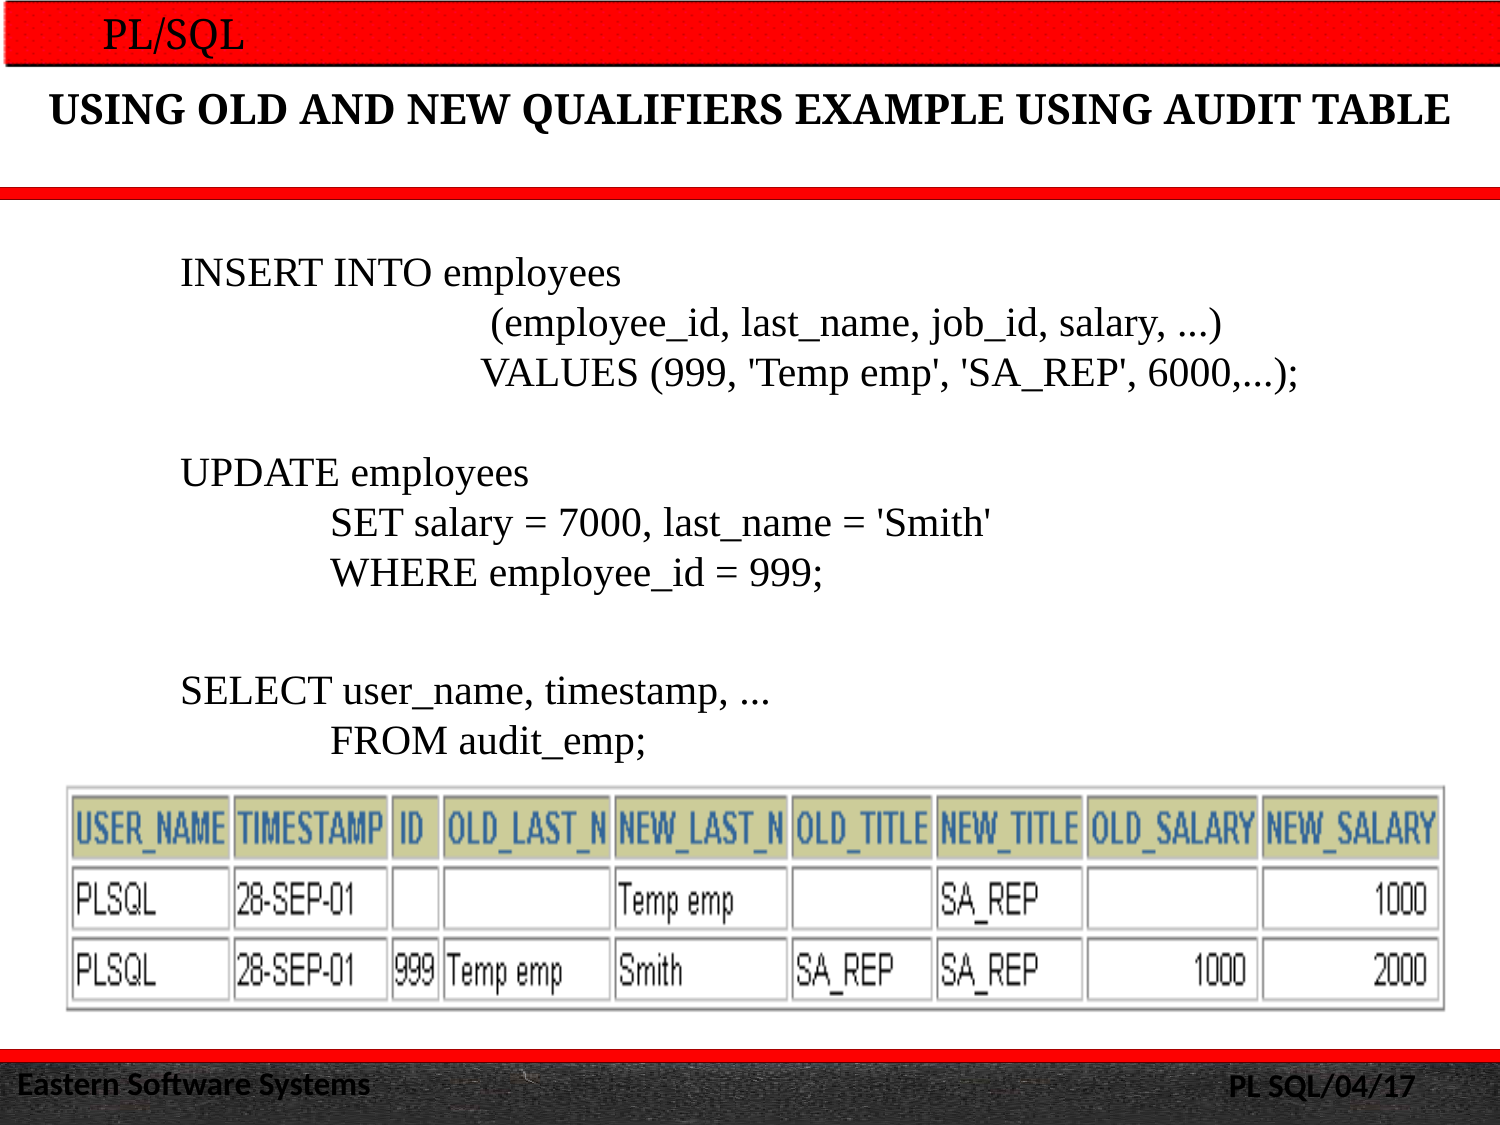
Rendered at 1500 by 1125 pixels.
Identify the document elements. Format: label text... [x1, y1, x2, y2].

text_box SELECT user_name, timestamp, ... FROM audit_emp; [164, 655, 1336, 774]
picture [0, 187, 1500, 200]
text_box PL SQL/04/17 [373, 1056, 1500, 1125]
text_box USING OLD AND NEW QUALIFIERS EXAMPLE USING AUDIT TABLE [0, 75, 1500, 140]
picture [0, 0, 1500, 69]
picture [62, 774, 1450, 1025]
picture [0, 1049, 1500, 1125]
text_box INSERT INTO employees (employee_id, last_name, job_id, salary, ...) VALUES (999, 'Temp emp', 'SA_REP', 6000,...); UPDATE employees SET salary = 7000, last_name = 'Smith' WHERE employee_id = 999; [164, 237, 1336, 608]
text_box Eastern Software Systems [2, 1054, 394, 1110]
text_box PL/SQL [87, 0, 288, 65]
